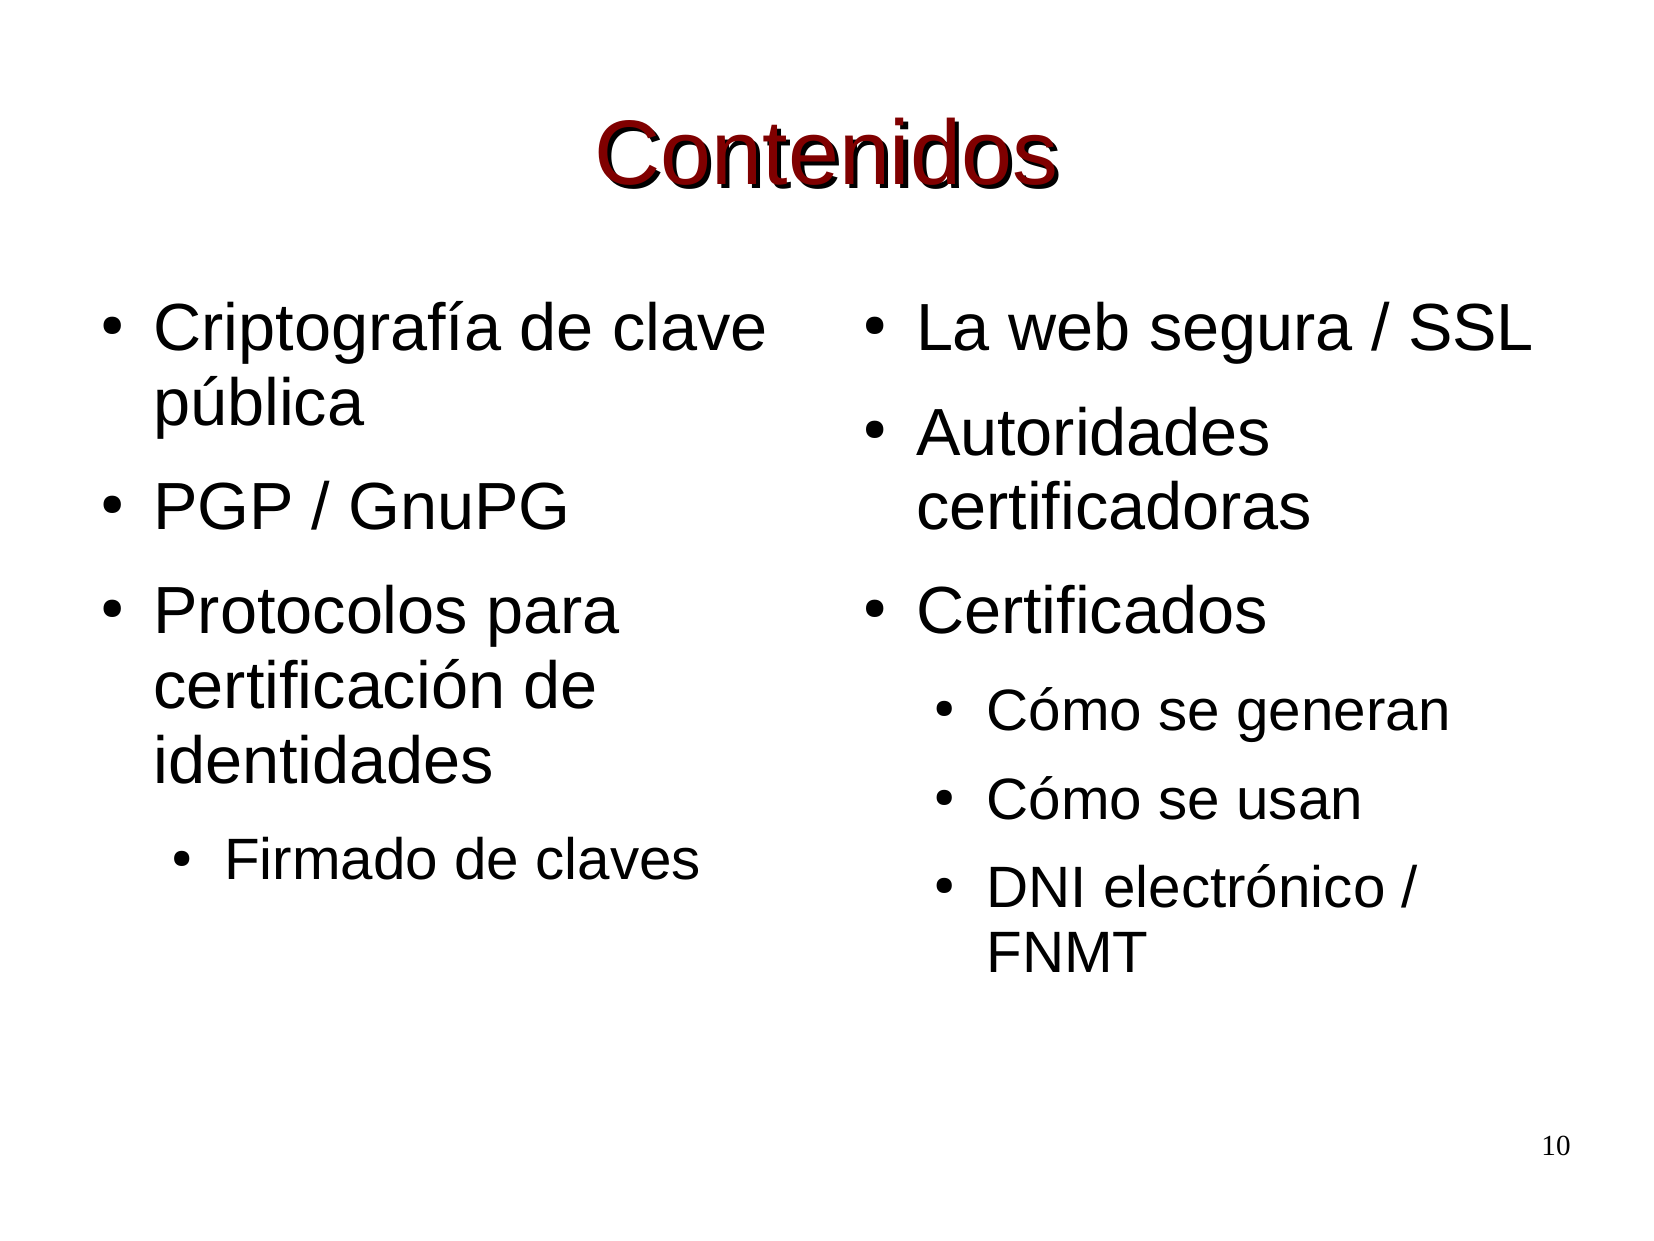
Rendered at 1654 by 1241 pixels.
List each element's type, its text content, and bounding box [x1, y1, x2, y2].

title Contenidos [82, 49, 1571, 257]
list Criptografía de clave pública PGP / GnuPG Protocolos para certificación de identidades Firmado de claves [82, 290, 809, 1109]
list La web segura / SSL Autoridades certificadoras Certificados Cómo se generan Cómo se usan DNI electrónico / FNMT [845, 290, 1572, 1094]
